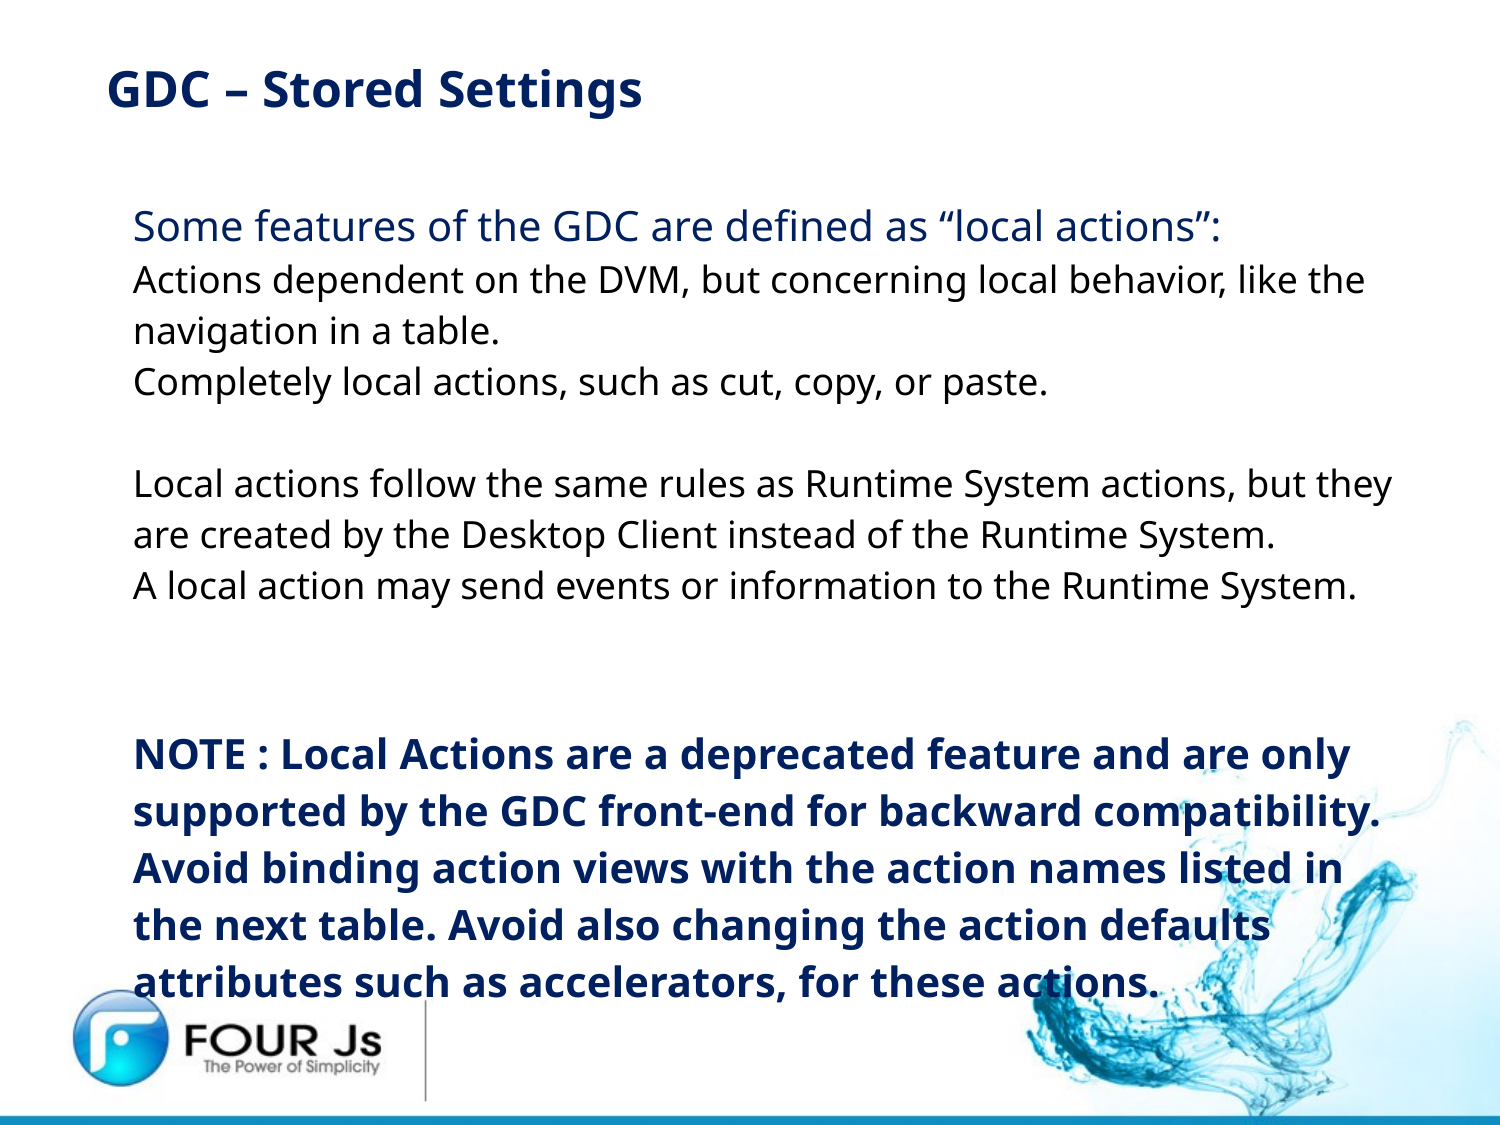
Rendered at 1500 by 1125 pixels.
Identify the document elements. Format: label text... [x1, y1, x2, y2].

text_box Some features of the GDC are defined as “local actions”: Actions dependent on the DVM, but concerning local behavior, like the navigation in a table. Completely local actions, such as cut, copy, or paste. Local actions follow the same rules as Runtime System actions, but they are created by the Desktop Client instead of the Runtime System. A local action may send events or information to the Runtime System. NOTE : Local Actions are a deprecated feature and are only supported by the GDC front-end for backward compatibility. Avoid binding action views with the action names listed in the next table. Avoid also changing the action defaults attributes such as accelerators, for these actions. [118, 188, 1418, 982]
title GDC – Stored Settings [106, 35, 1388, 142]
picture [0, 0, 1500, 1122]
